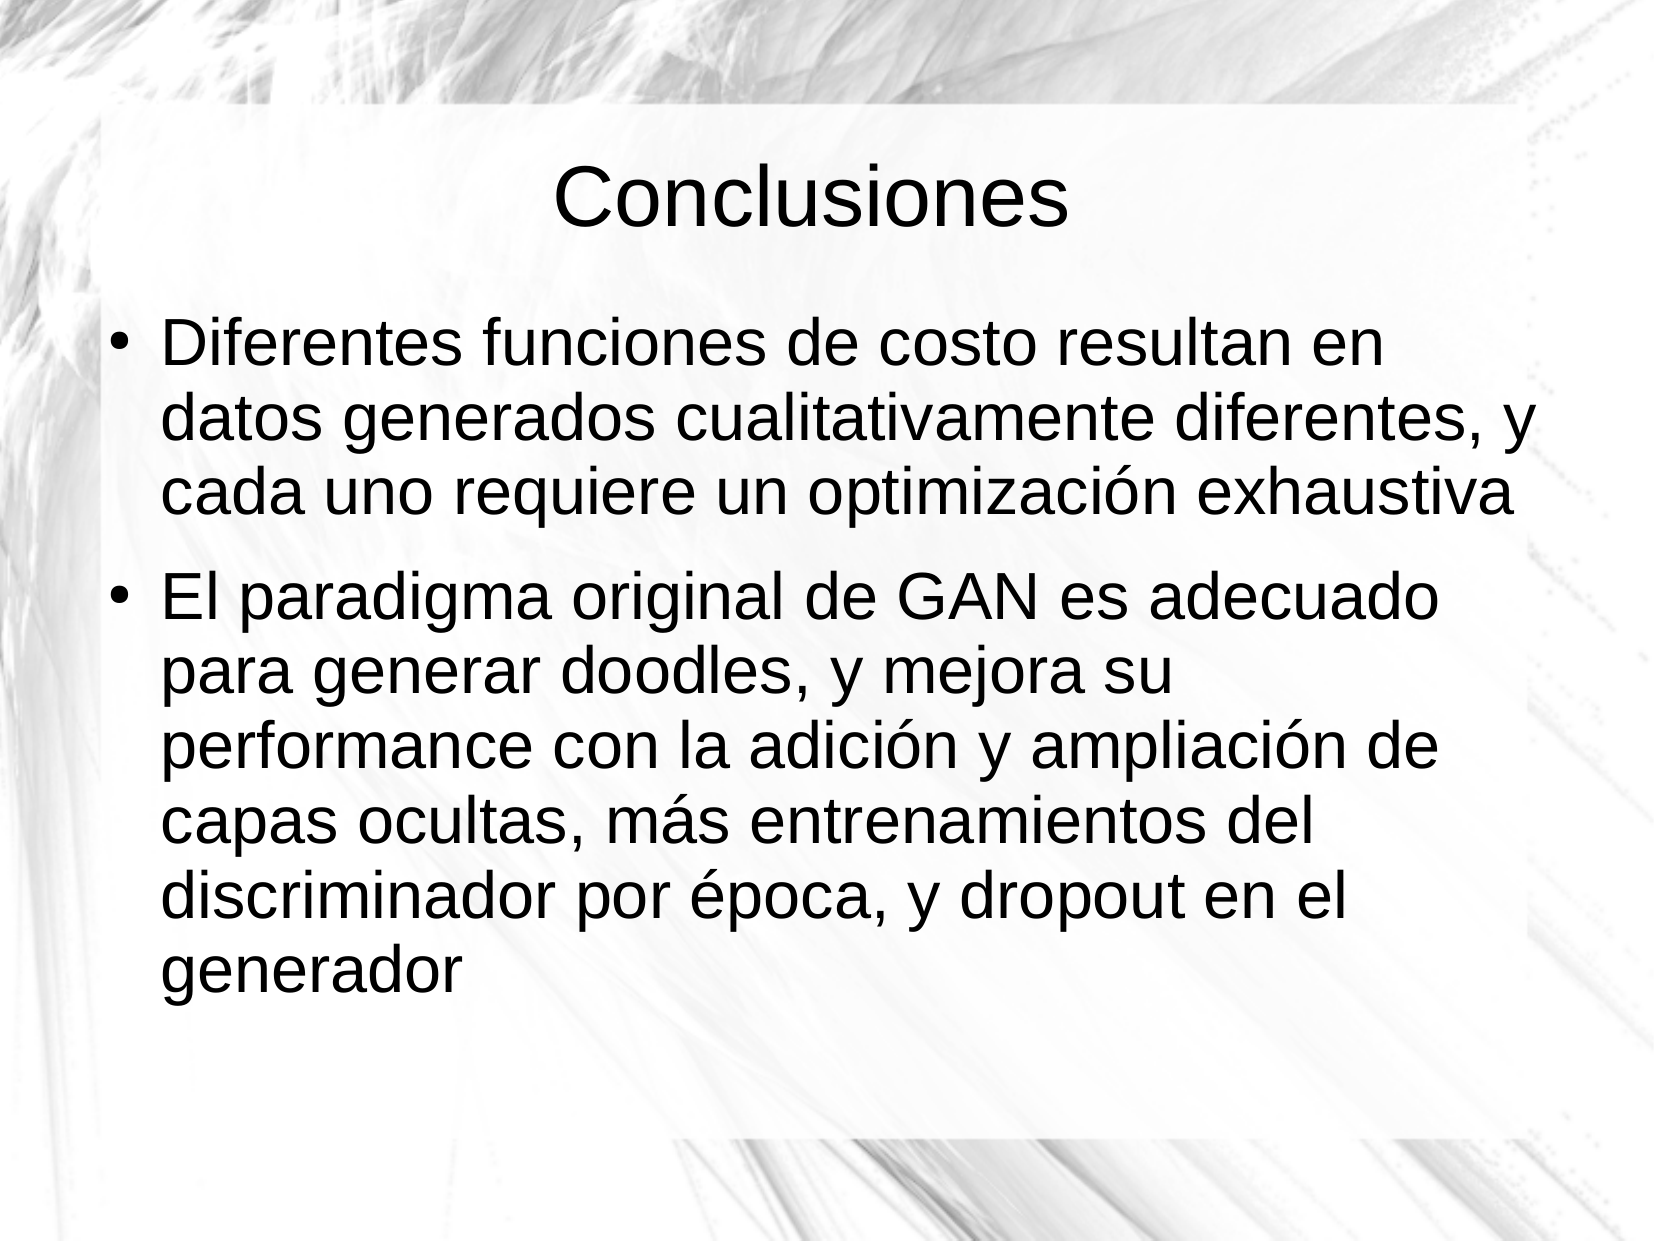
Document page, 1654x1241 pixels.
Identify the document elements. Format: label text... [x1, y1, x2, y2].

title Conclusiones [118, 112, 1506, 281]
list Diferentes funciones de costo resultan en datos generados cualitativamente diferentes, y cada uno requiere un optimización exhaustiva El paradigma original de GAN es adecuado para generar doodles, y mejora su performance con la adición y ampliación de capas ocultas, más entrenamientos del discriminador por época, y dropout en el generador [90, 304, 1543, 1008]
picture [0, 0, 1654, 1241]
